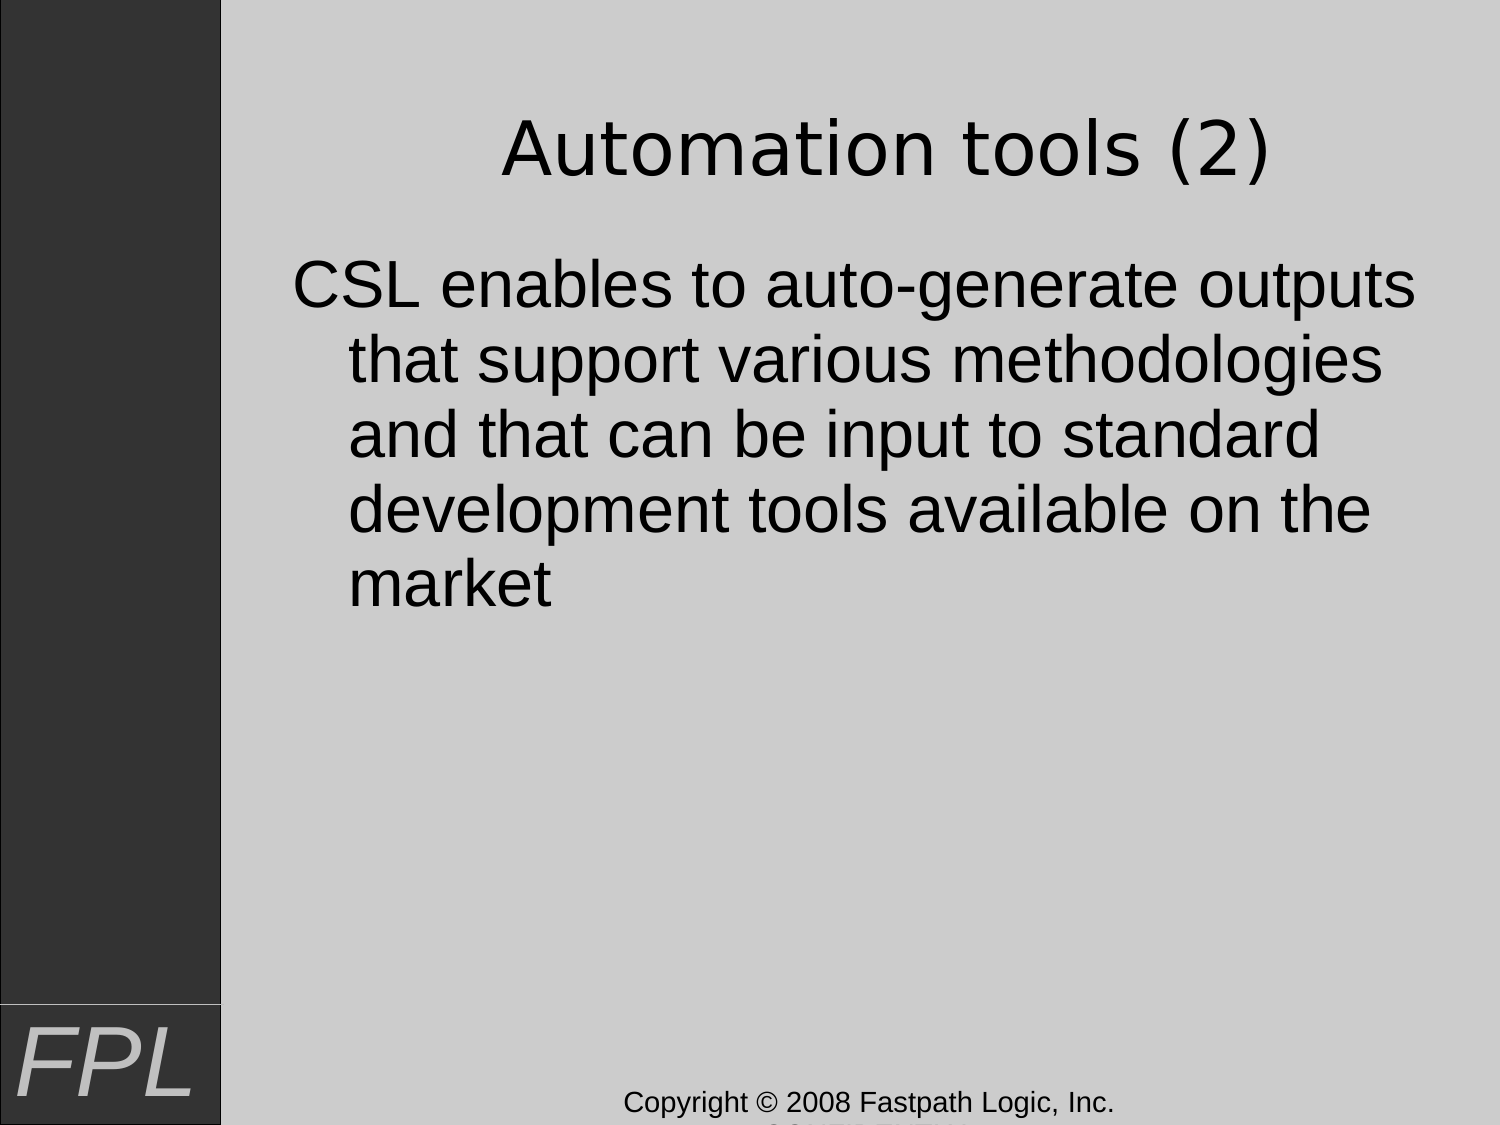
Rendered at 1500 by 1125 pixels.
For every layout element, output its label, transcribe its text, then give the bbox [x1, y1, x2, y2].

list CSL enables to auto-generate outputs that support various methodologies and that can be input to standard development tools available on the market [292, 247, 1483, 1070]
title Automation tools (2) [387, 52, 1388, 247]
